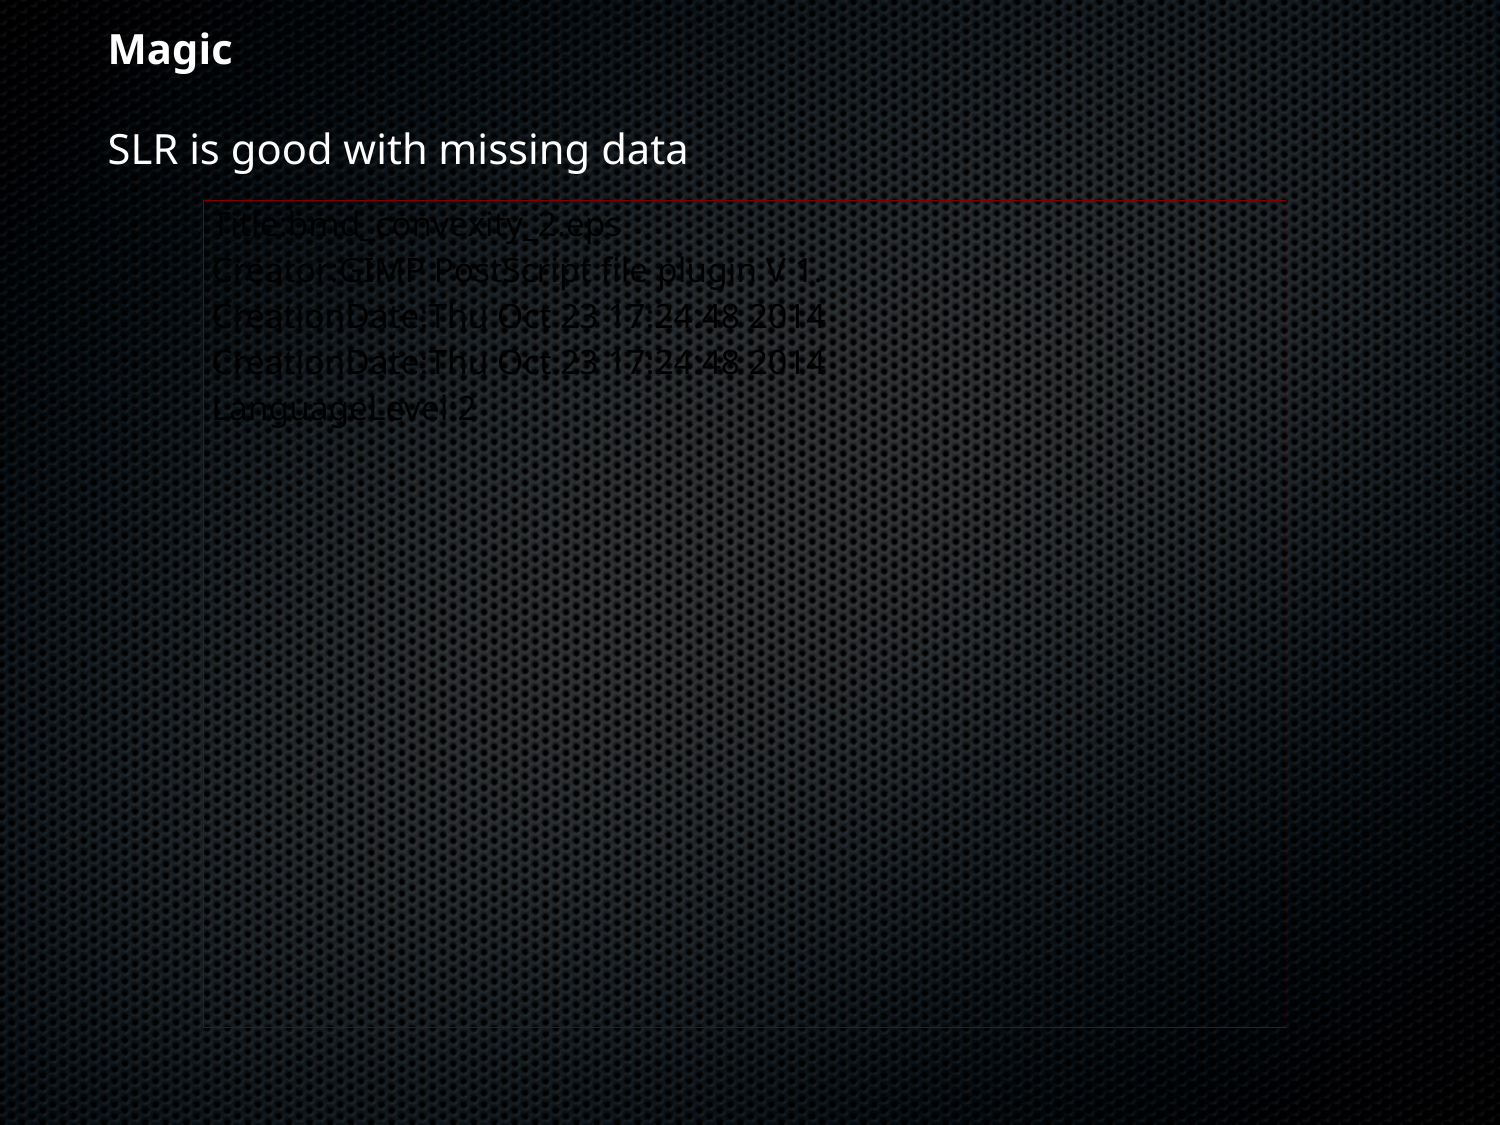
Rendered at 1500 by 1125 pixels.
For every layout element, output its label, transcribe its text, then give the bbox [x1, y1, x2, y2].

picture [0, 0, 1500, 1125]
text_box Magic SLR is good with missing data [92, 15, 748, 180]
